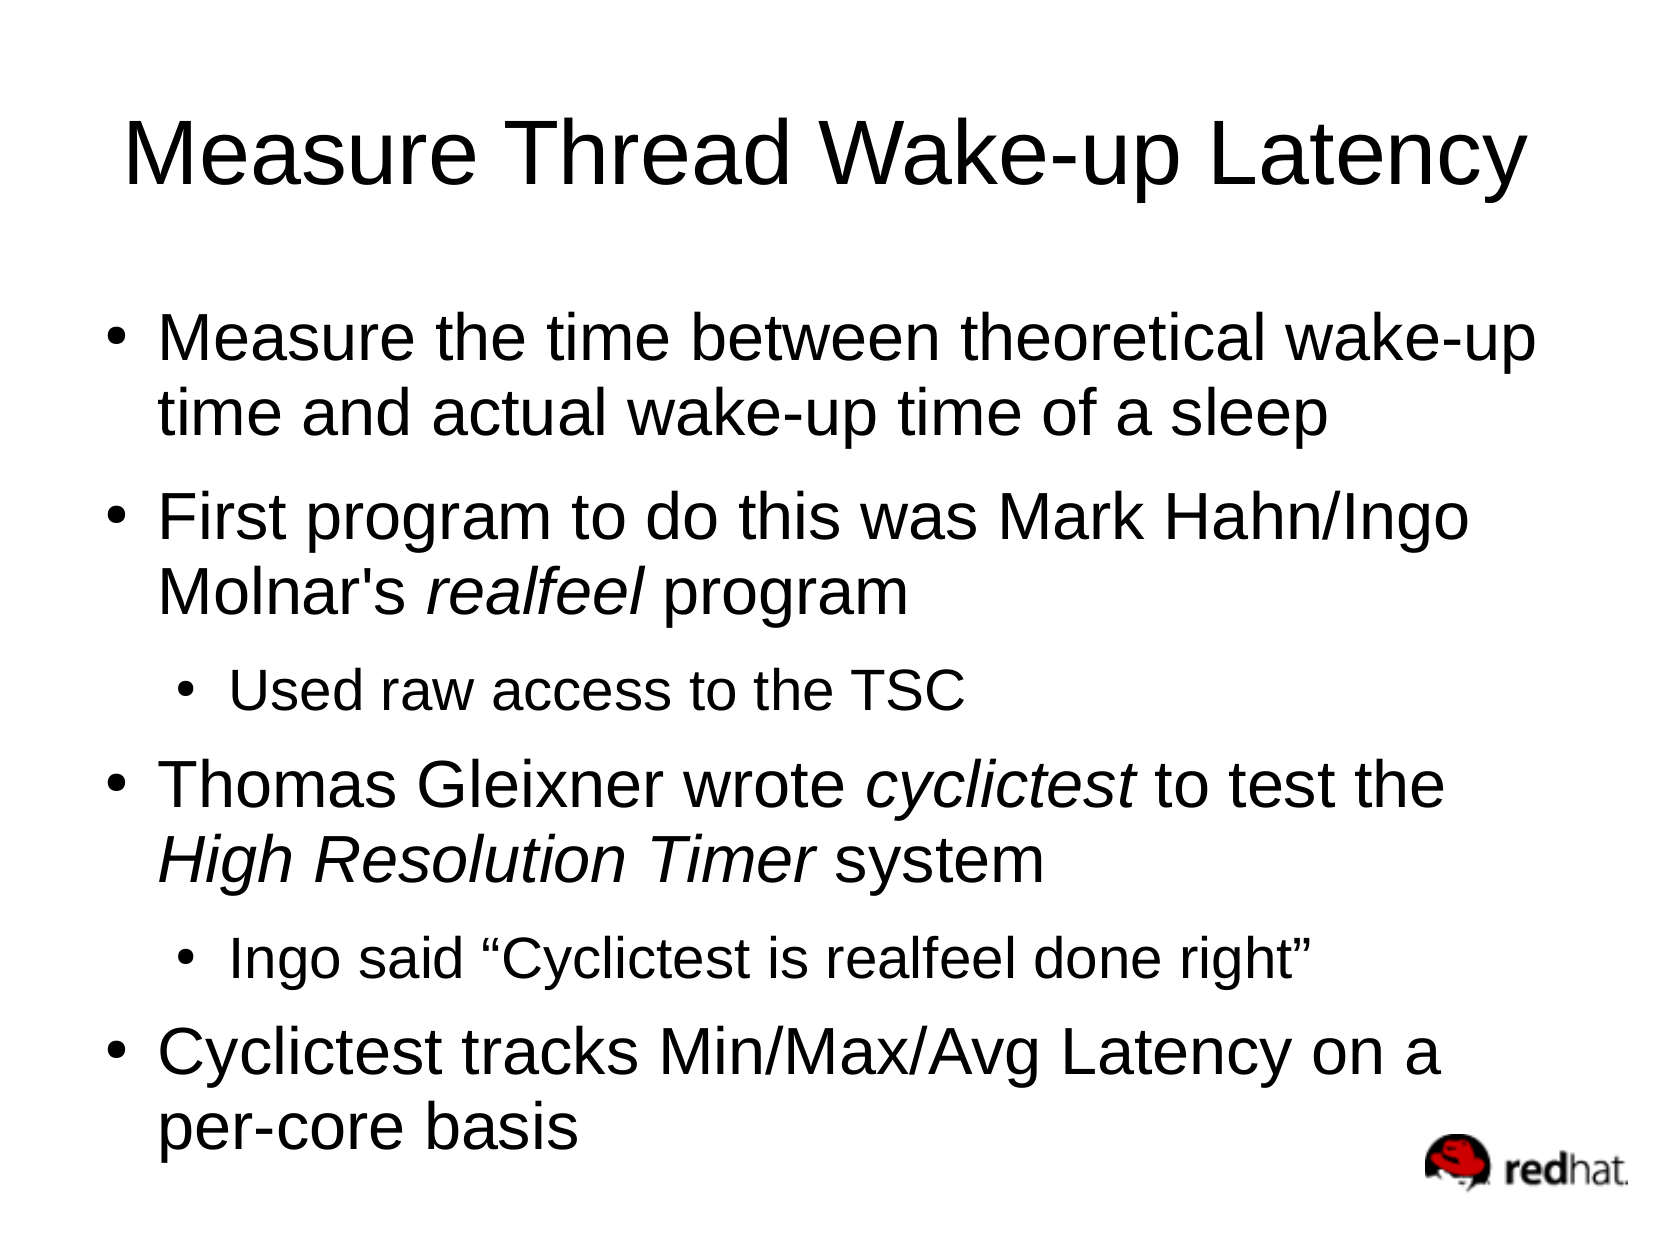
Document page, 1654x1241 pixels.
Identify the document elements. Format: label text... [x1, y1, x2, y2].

title Measure Thread Wake-up Latency [82, 49, 1571, 257]
list Measure the time between theoretical wake-up time and actual wake-up time of a sleep First program to do this was Mark Hahn/Ingo Molnar's realfeel program Used raw access to the TSC Thomas Gleixner wrote cyclictest to test the High Resolution Timer system Ingo said “Cyclictest is realfeel done right” Cyclictest tracks Min/Max/Avg Latency on a per-core basis [86, 300, 1576, 1165]
picture [1425, 1134, 1628, 1201]
